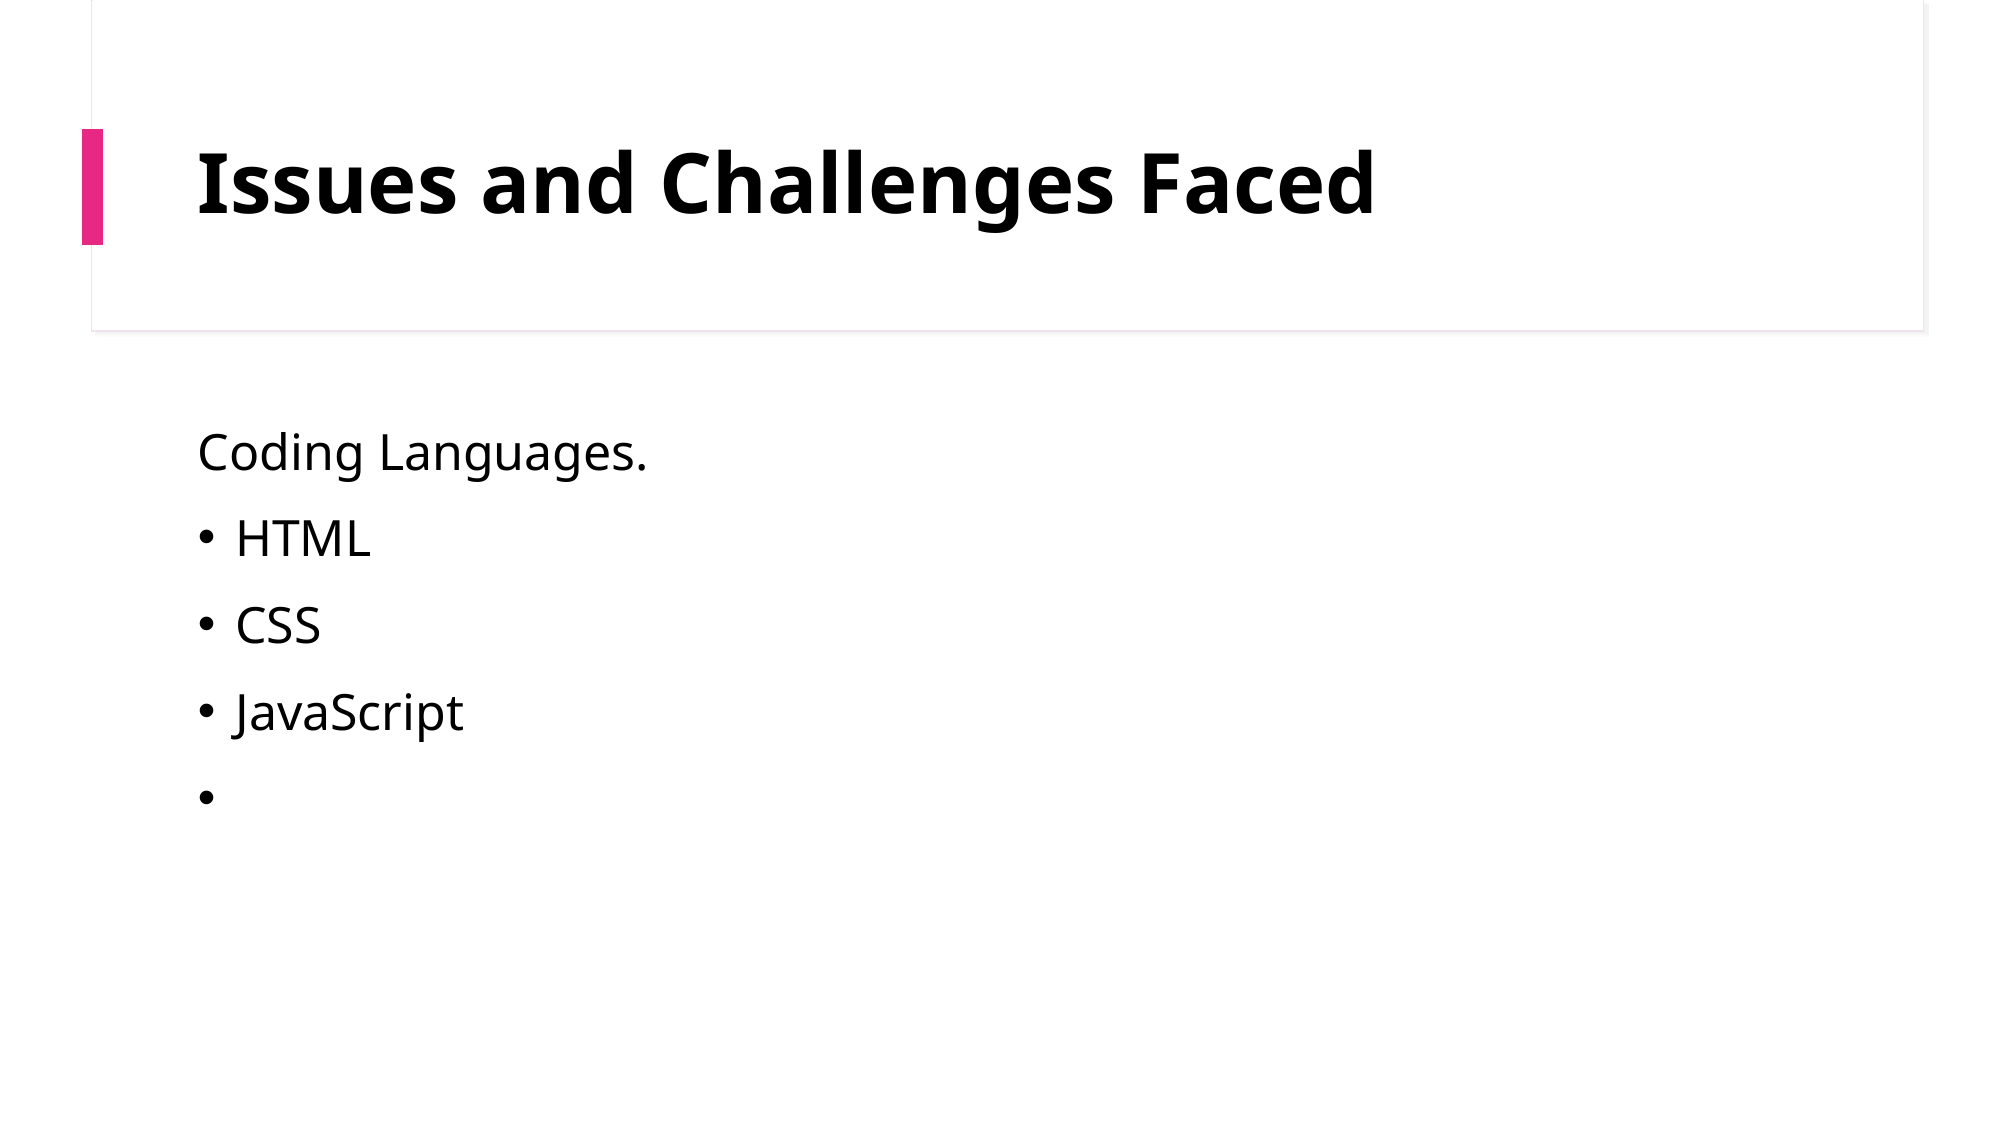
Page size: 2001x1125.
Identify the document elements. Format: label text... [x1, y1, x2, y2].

title Issues and Challenges Faced [183, 90, 1852, 284]
list Coding Languages. HTML CSS JavaScript [183, 406, 1852, 1013]
